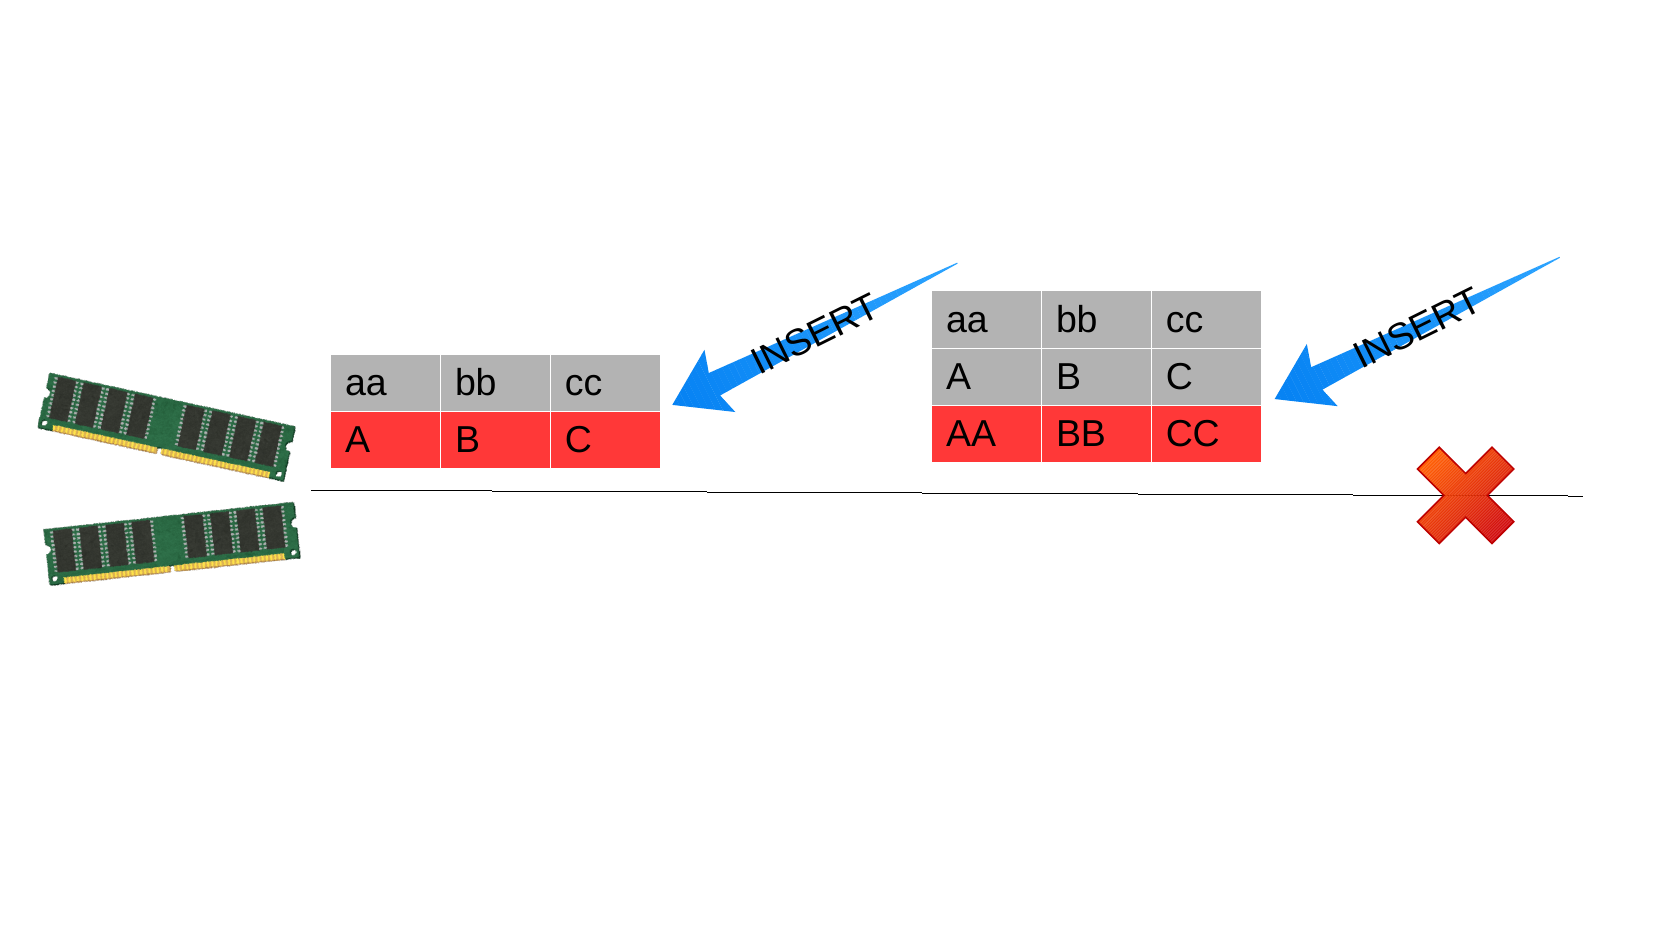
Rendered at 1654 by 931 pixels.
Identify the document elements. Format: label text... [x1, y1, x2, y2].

table_cell AA [932, 406, 1041, 462]
picture [29, 336, 312, 623]
table_header cc [551, 355, 660, 411]
table_cell C [1152, 349, 1261, 405]
table_cell B [1042, 349, 1151, 405]
table_header aa [932, 291, 1041, 348]
table_cell B [441, 412, 550, 468]
table_header aa [331, 355, 440, 411]
table_cell BB [1042, 406, 1151, 462]
table_header bb [1042, 291, 1151, 348]
table_cell A [932, 349, 1041, 405]
table_header bb [441, 355, 550, 411]
picture [1381, 411, 1549, 579]
picture [1251, 218, 1583, 438]
table_cell CC [1152, 406, 1261, 462]
table_header cc [1152, 291, 1261, 348]
picture [649, 224, 978, 443]
table_cell A [331, 412, 440, 468]
table_cell C [551, 412, 660, 468]
